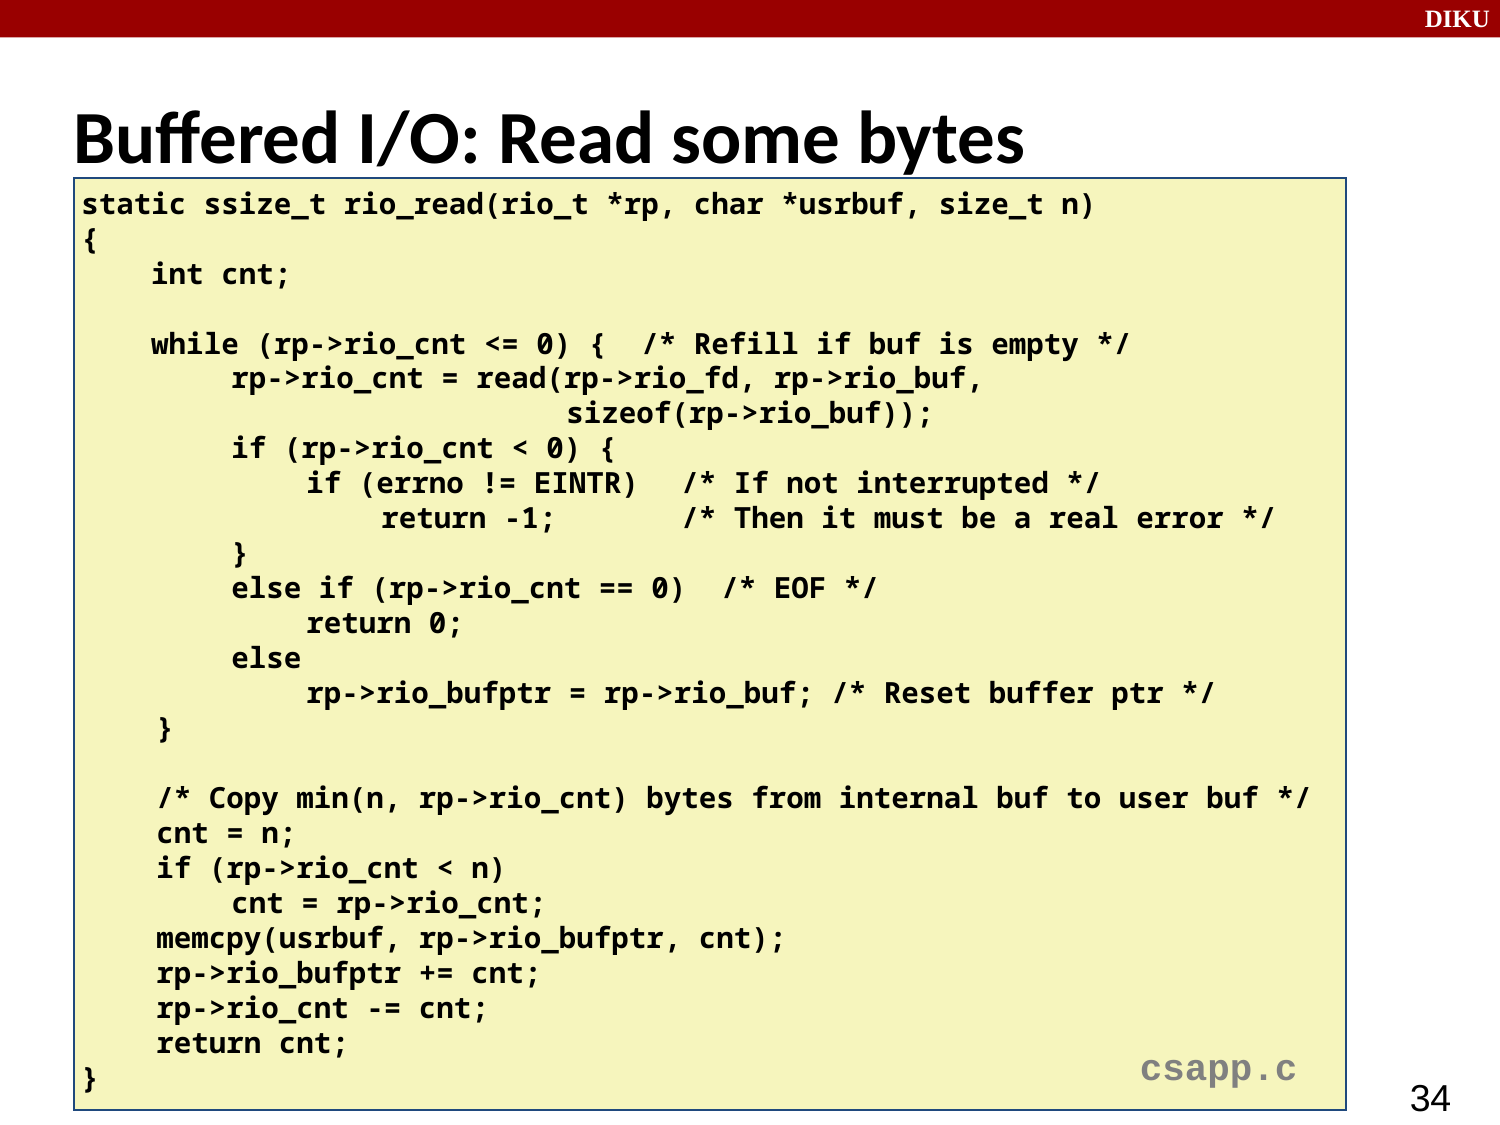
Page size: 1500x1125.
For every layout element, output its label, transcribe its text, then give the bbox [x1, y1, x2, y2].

text_box csapp.c [1124, 1035, 1313, 1095]
text_box Buffered I/O: Read some bytes [58, 71, 1304, 197]
text_box static ssize_t rio_read(rio_t *rp, char *usrbuf, size_t n) { int cnt; while (rp->rio_cnt <= 0) { /* Refill if buf is empty */ rp->rio_cnt = read(rp->rio_fd, rp->rio_buf, sizeof(rp->rio_buf)); if (rp->rio_cnt < 0) { if (errno != EINTR) /* If not interrupted */ return -1; /* Then it must be a real error */ } else if (rp->rio_cnt == 0) /* EOF */ return 0; else rp->rio_bufptr = rp->rio_buf; /* Reset buffer ptr */ } /* Copy min(n, rp->rio_cnt) bytes from internal buf to user buf */ cnt = n; if (rp->rio_cnt < n) cnt = rp->rio_cnt; memcpy(usrbuf, rp->rio_bufptr, cnt); rp->rio_bufptr += cnt; rp->rio_cnt -= cnt; return cnt; } [73, 177, 1347, 1110]
